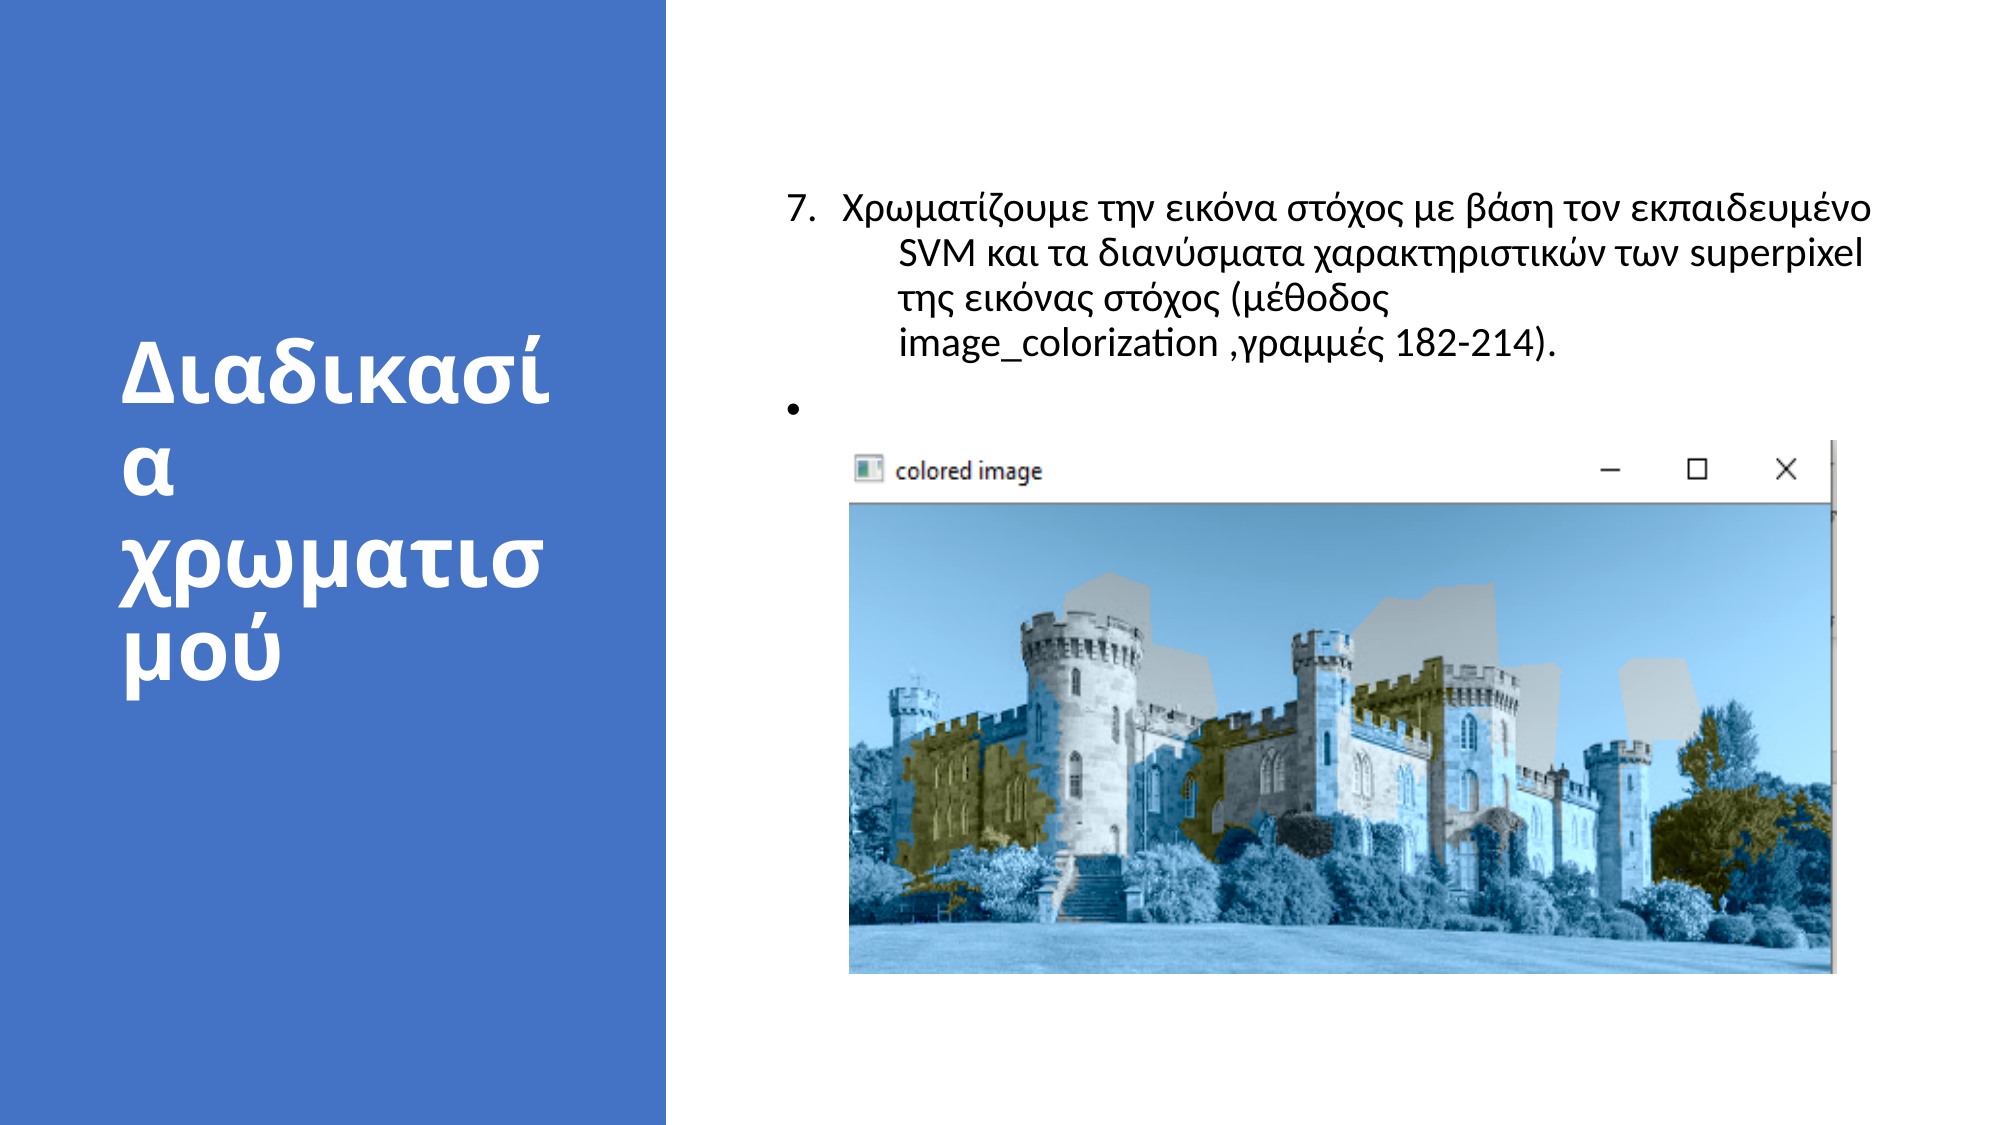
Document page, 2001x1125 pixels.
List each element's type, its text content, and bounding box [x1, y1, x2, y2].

picture [849, 440, 1837, 974]
list Χρωματίζουμε την εικόνα στόχος με βάση τον εκπαιδευμένο SVM και τα διανύσματα χαρακτηριστικών των superpixel της εικόνας στόχος (μέθοδος image_colorization ,γραμμές 182-214). [770, 104, 1895, 513]
text_box [0, 0, 666, 1125]
title Διαδικασία χρωματισμού [105, 104, 614, 1026]
